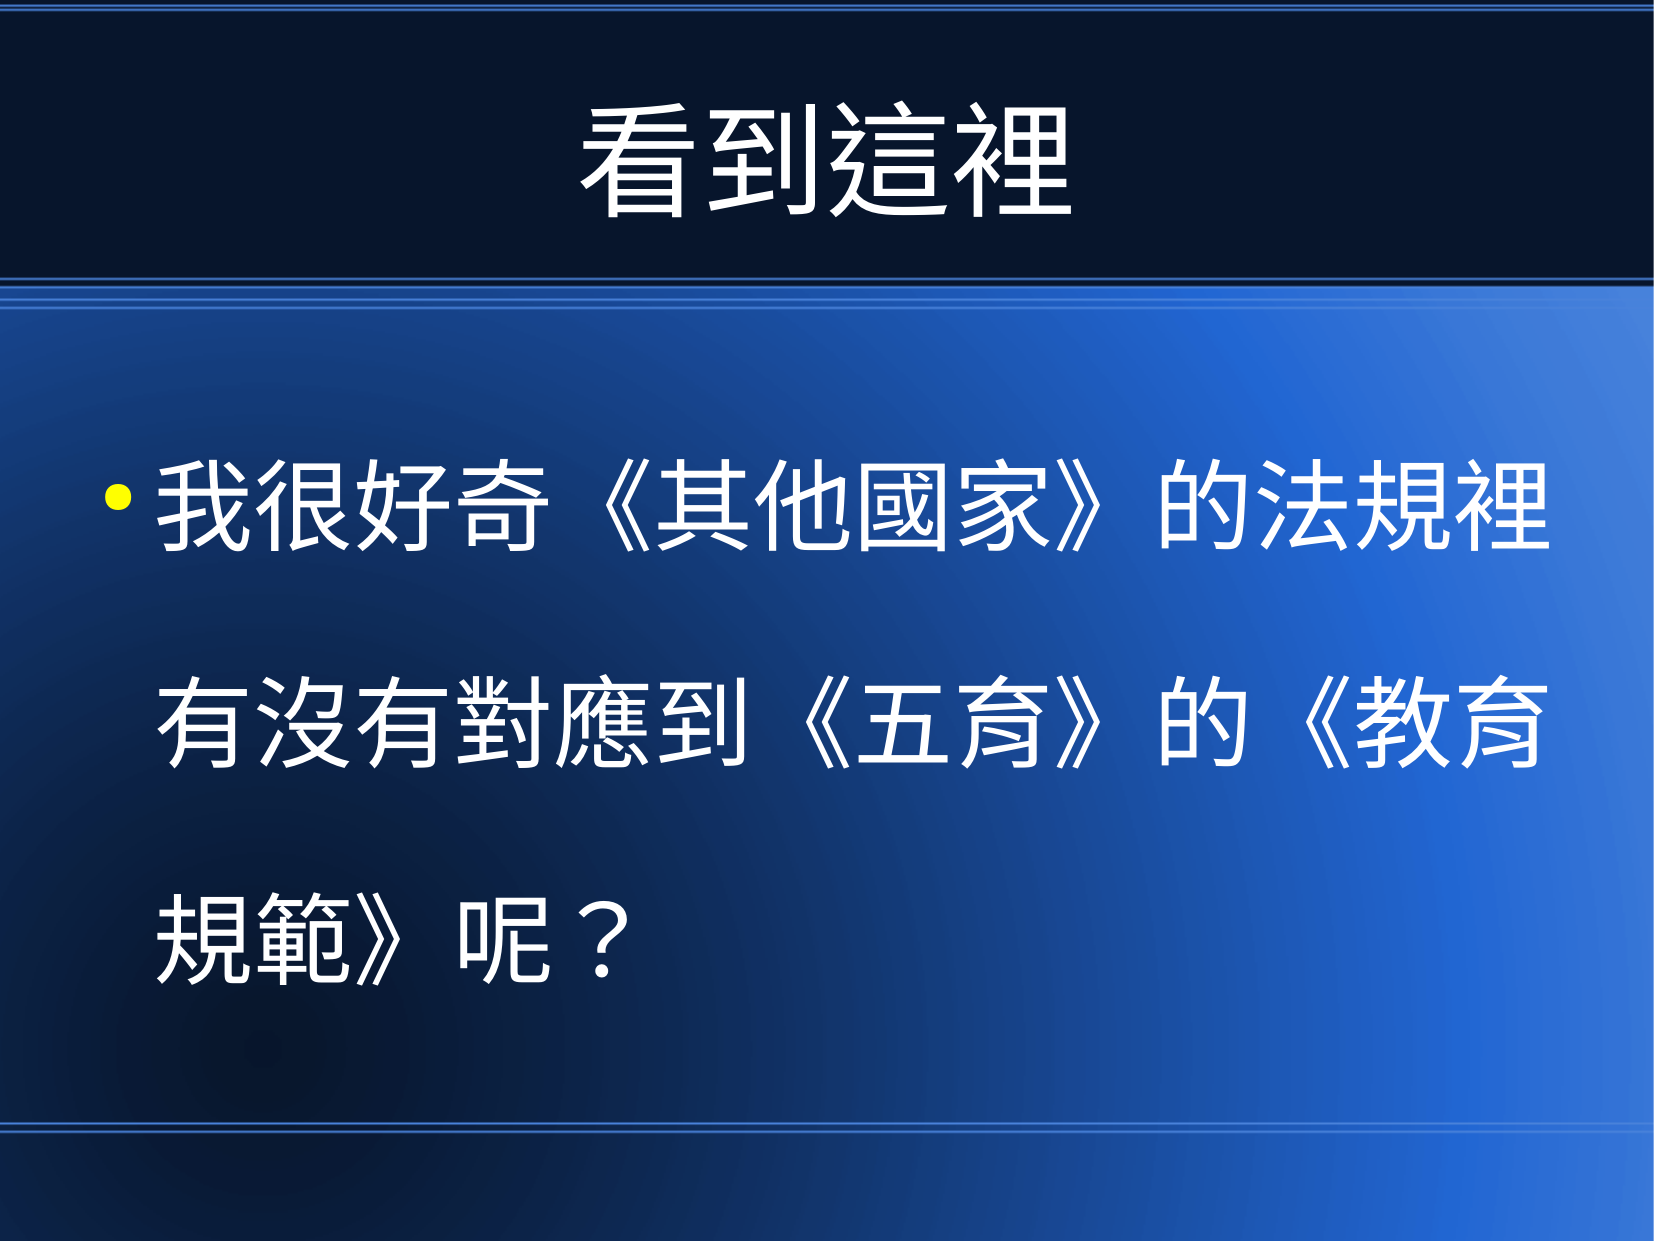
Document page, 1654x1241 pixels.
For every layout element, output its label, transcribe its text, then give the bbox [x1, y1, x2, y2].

list 我很好奇《其他國家》的法規裡有沒有對應到《五育》的《教育規範》呢？ [82, 355, 1571, 1241]
picture [0, 0, 1654, 1241]
title 看到這裡 [82, 49, 1571, 257]
